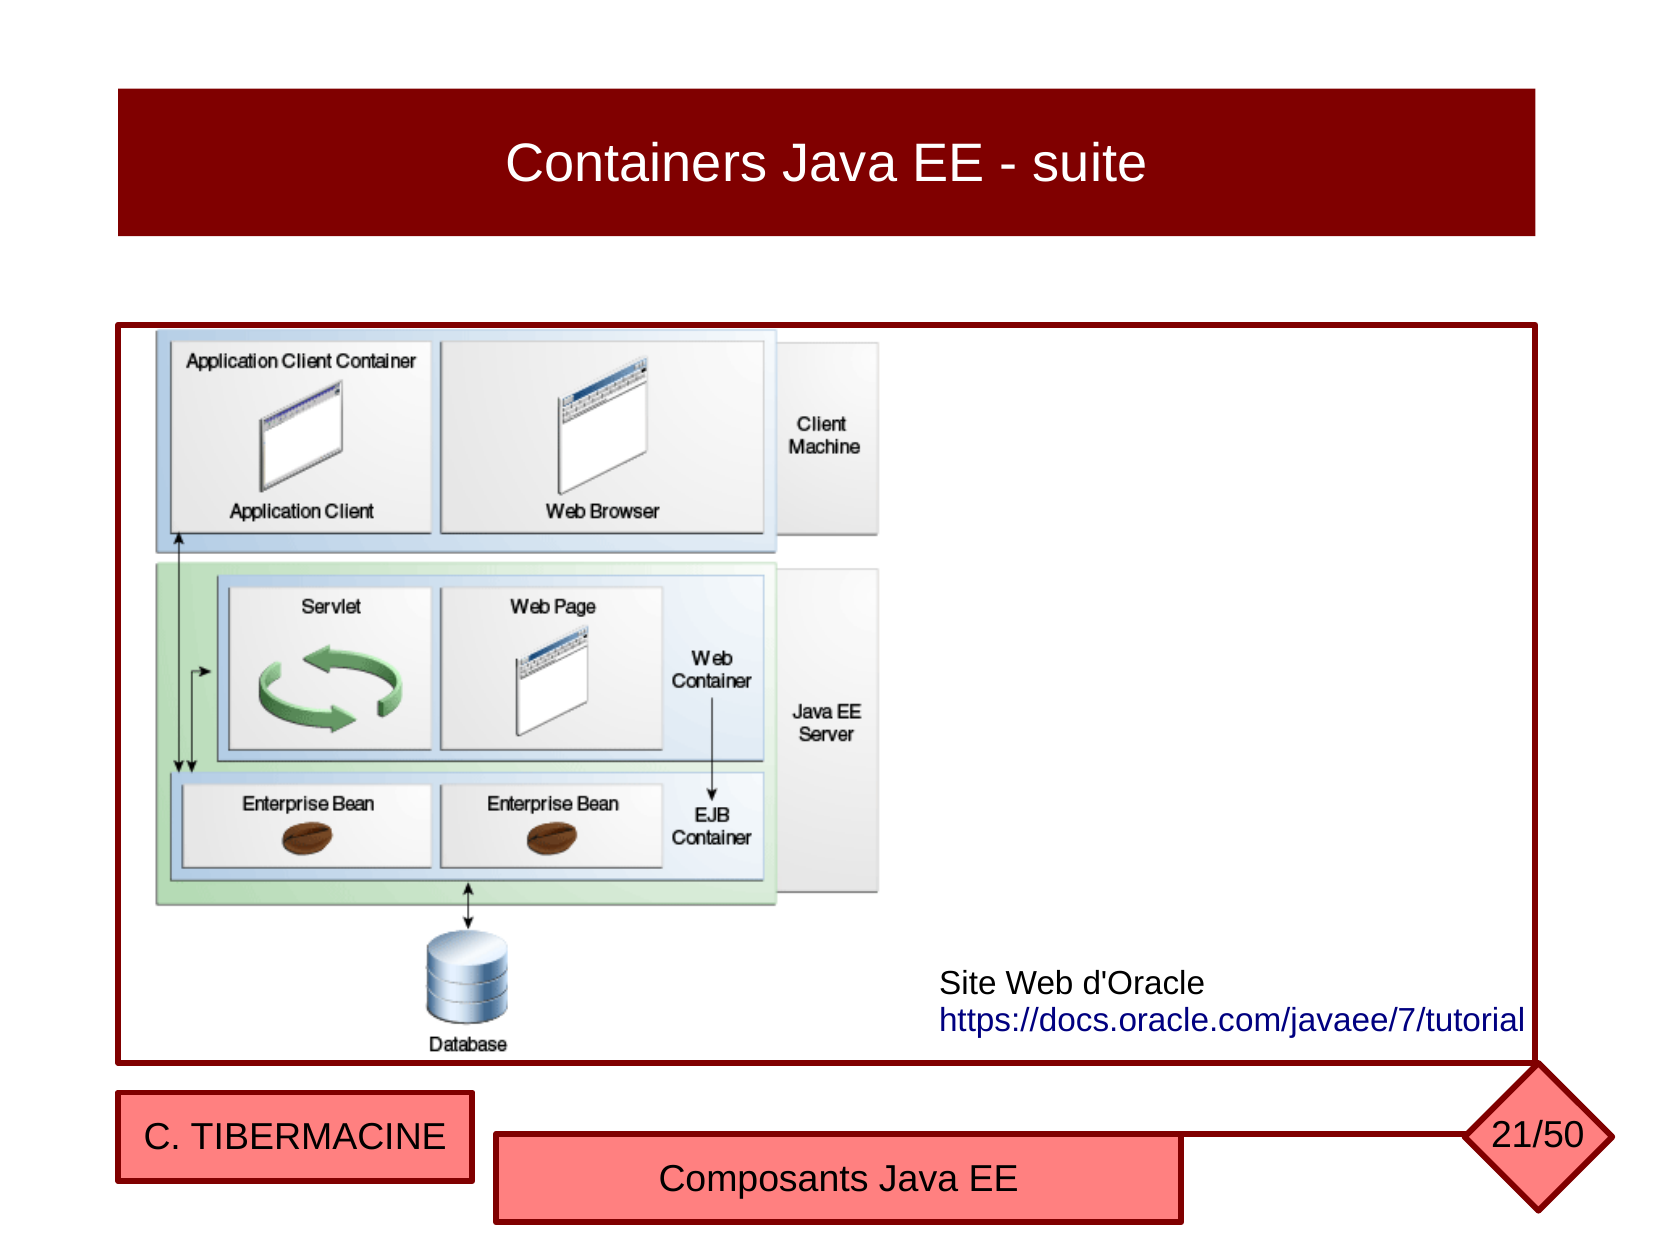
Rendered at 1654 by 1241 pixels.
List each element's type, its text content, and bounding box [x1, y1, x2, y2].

text_box <numéro>/50 [1476, 1106, 1607, 1206]
text_box C. TIBERMACINE [118, 1092, 473, 1182]
text_box [1607, 1131, 1613, 1143]
text_box [1495, 1062, 1582, 1106]
text_box [1464, 1125, 1476, 1149]
text_box Composants Java EE [496, 1133, 1182, 1223]
text_box [1533, 1206, 1544, 1211]
text_box Containers Java EE - suite [118, 88, 1536, 237]
text_box Site Web d'Oracle https://docs.oracle.com/javaee/7/tutorial [118, 324, 1536, 1063]
